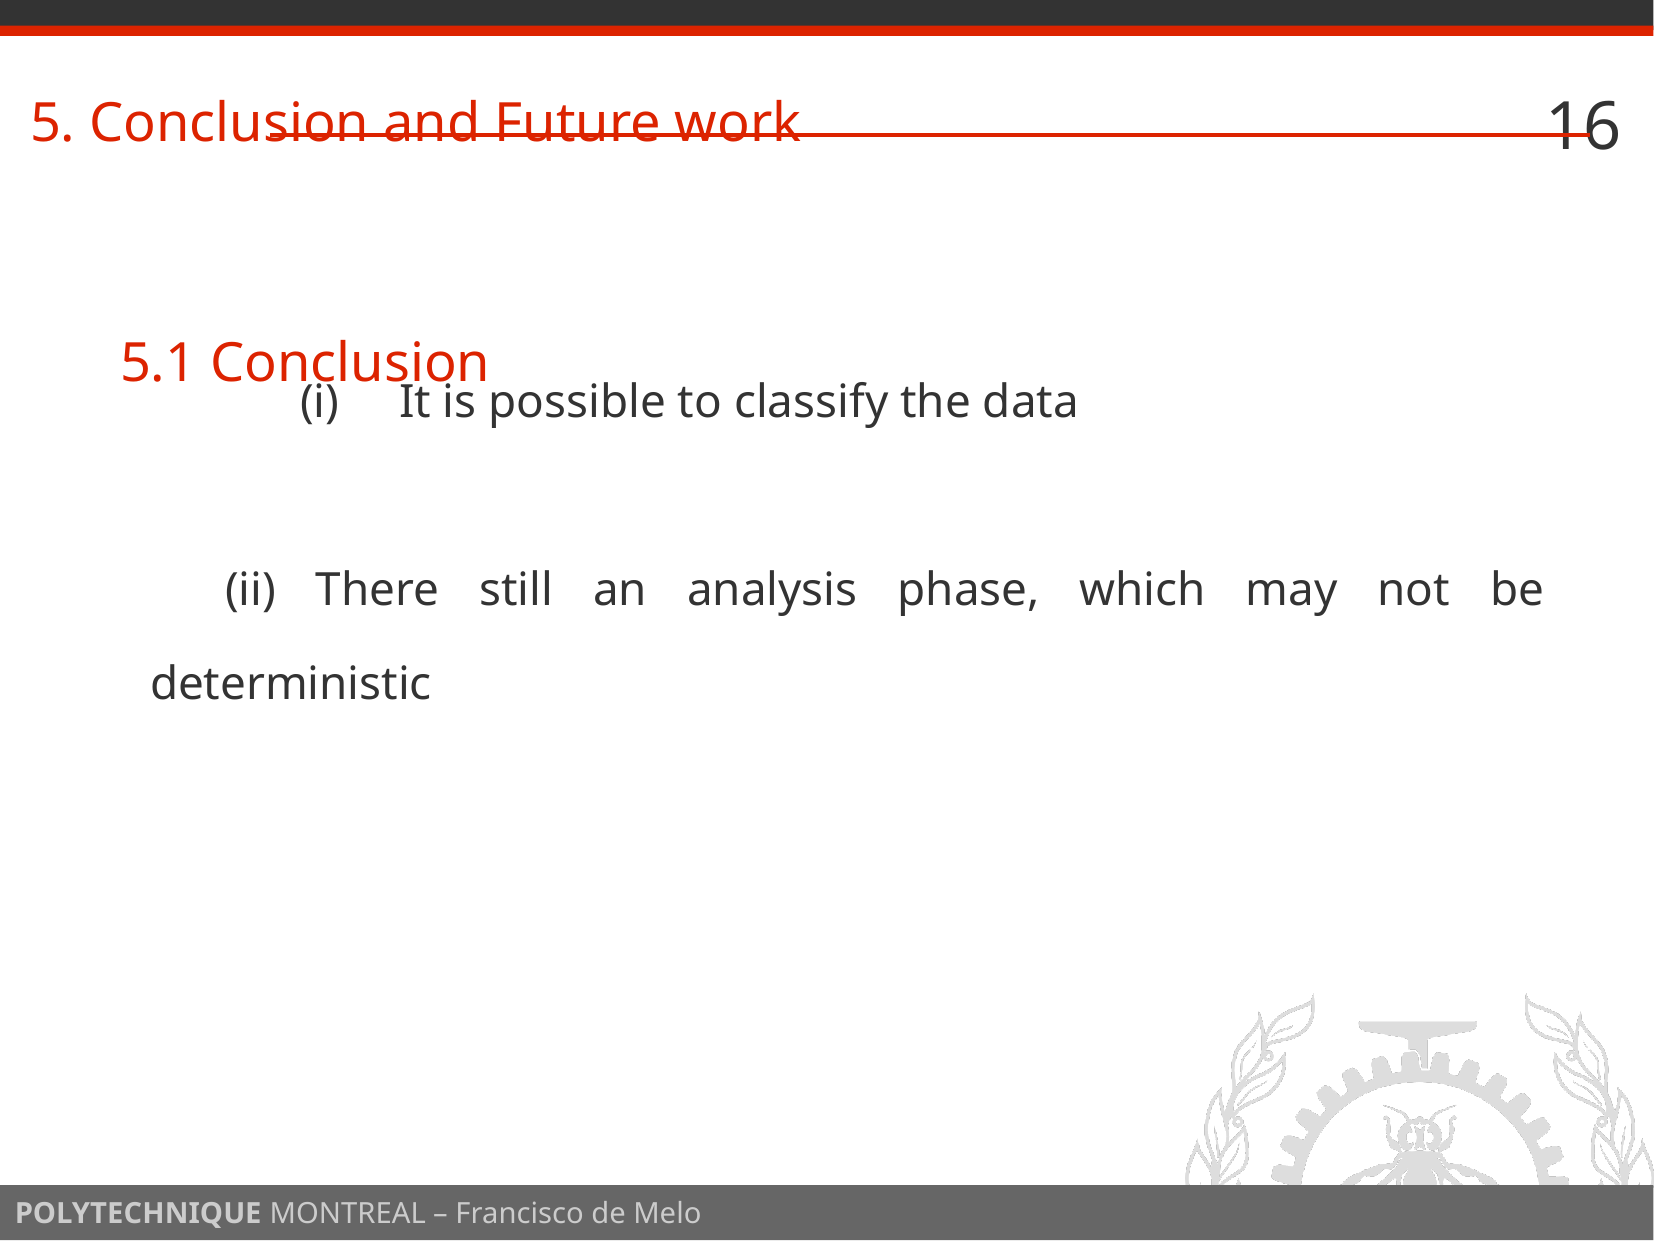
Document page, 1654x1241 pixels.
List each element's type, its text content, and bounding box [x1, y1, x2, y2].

text_box (i) It is possible to classify the data (ii) There still an analysis phase, which may not be deterministic [150, 258, 1546, 886]
text_box [0, 0, 1654, 36]
text_box 16 [1545, 30, 1654, 173]
picture [1185, 968, 1654, 1185]
text_box 5.1 Conclusion [45, 285, 150, 511]
text_box 5. Conclusion and Future work [30, 45, 1426, 271]
text_box POLYTECHNIQUE MONTREAL – Francisco de Melo [0, 1185, 1654, 1241]
